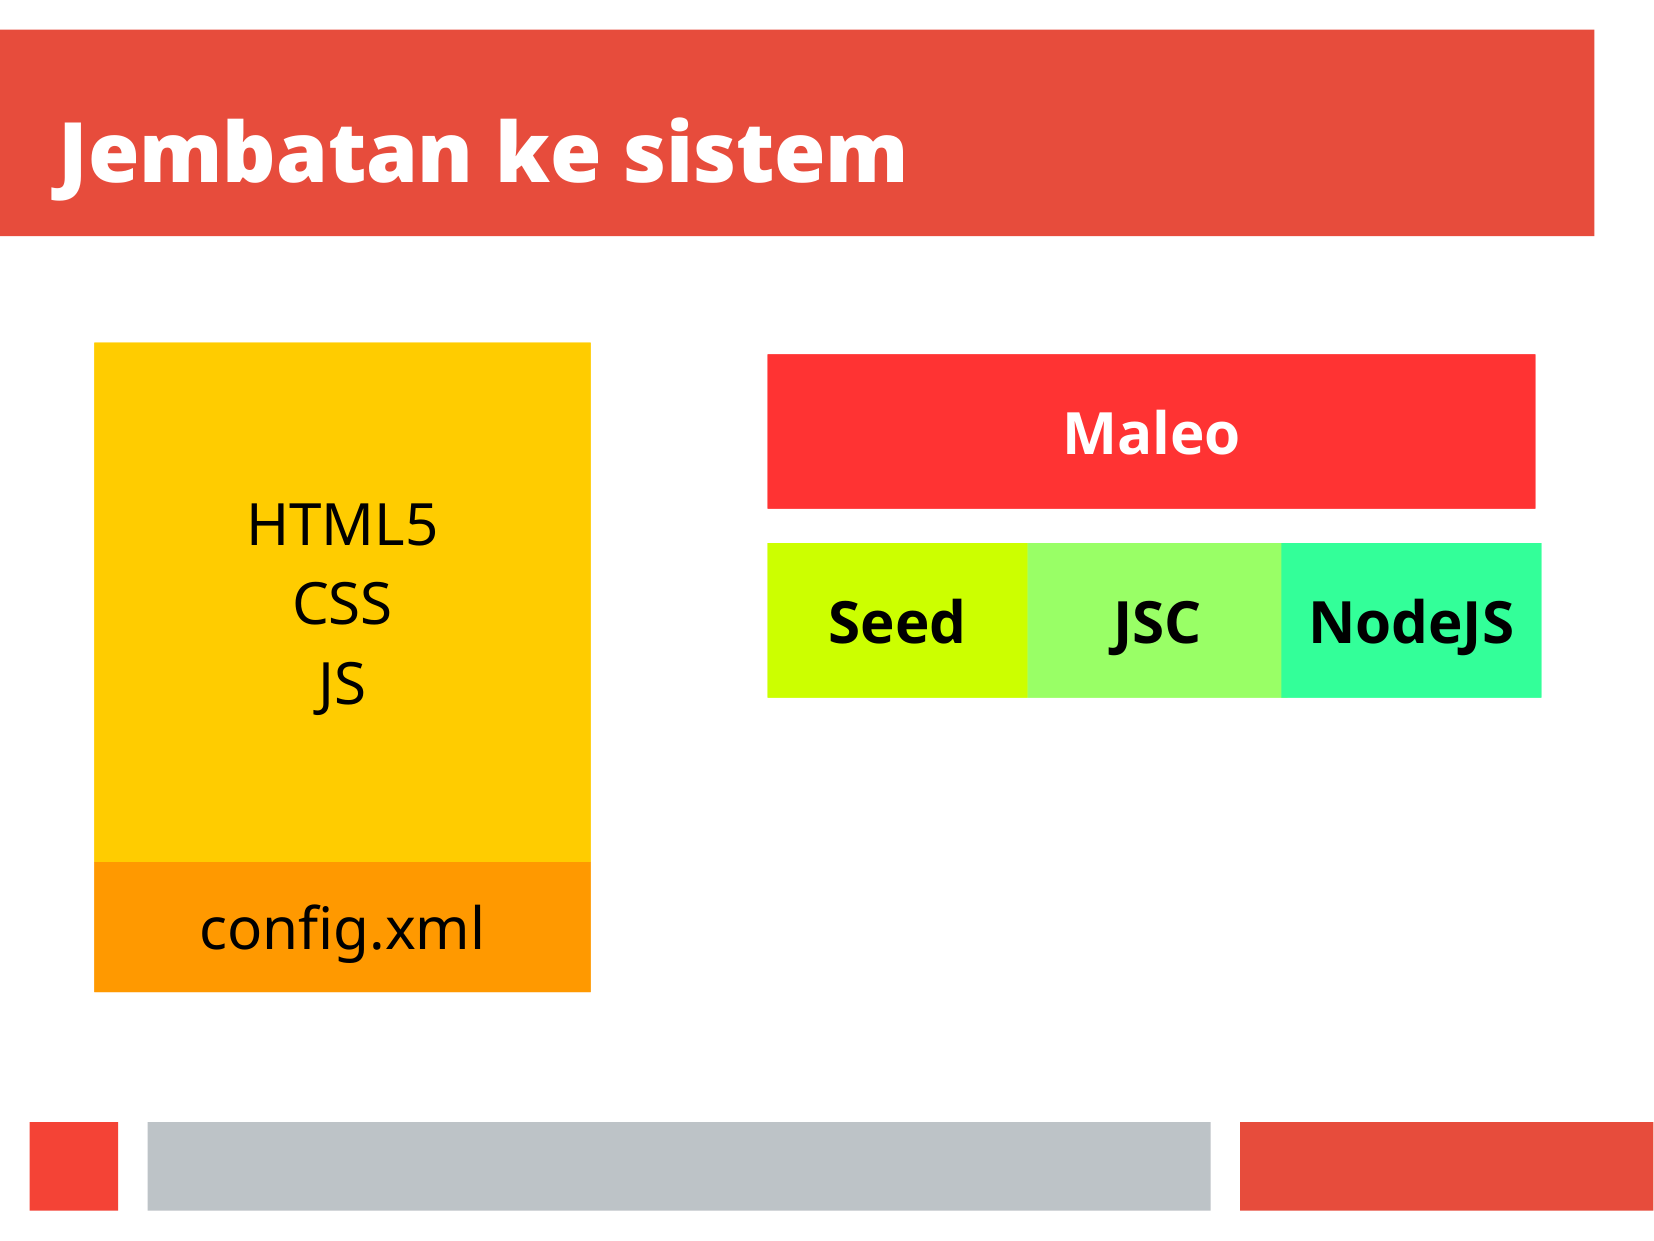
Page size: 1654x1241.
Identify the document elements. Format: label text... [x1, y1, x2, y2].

text_box HTML5 CSS JS [94, 342, 591, 862]
text_box JSC [1027, 543, 1281, 698]
title Jembatan ke sistem [59, 59, 1595, 207]
text_box Seed [767, 543, 1027, 698]
text_box config.xml [94, 862, 591, 993]
text_box Maleo [767, 354, 1536, 509]
text_box NodeJS [1281, 543, 1542, 698]
